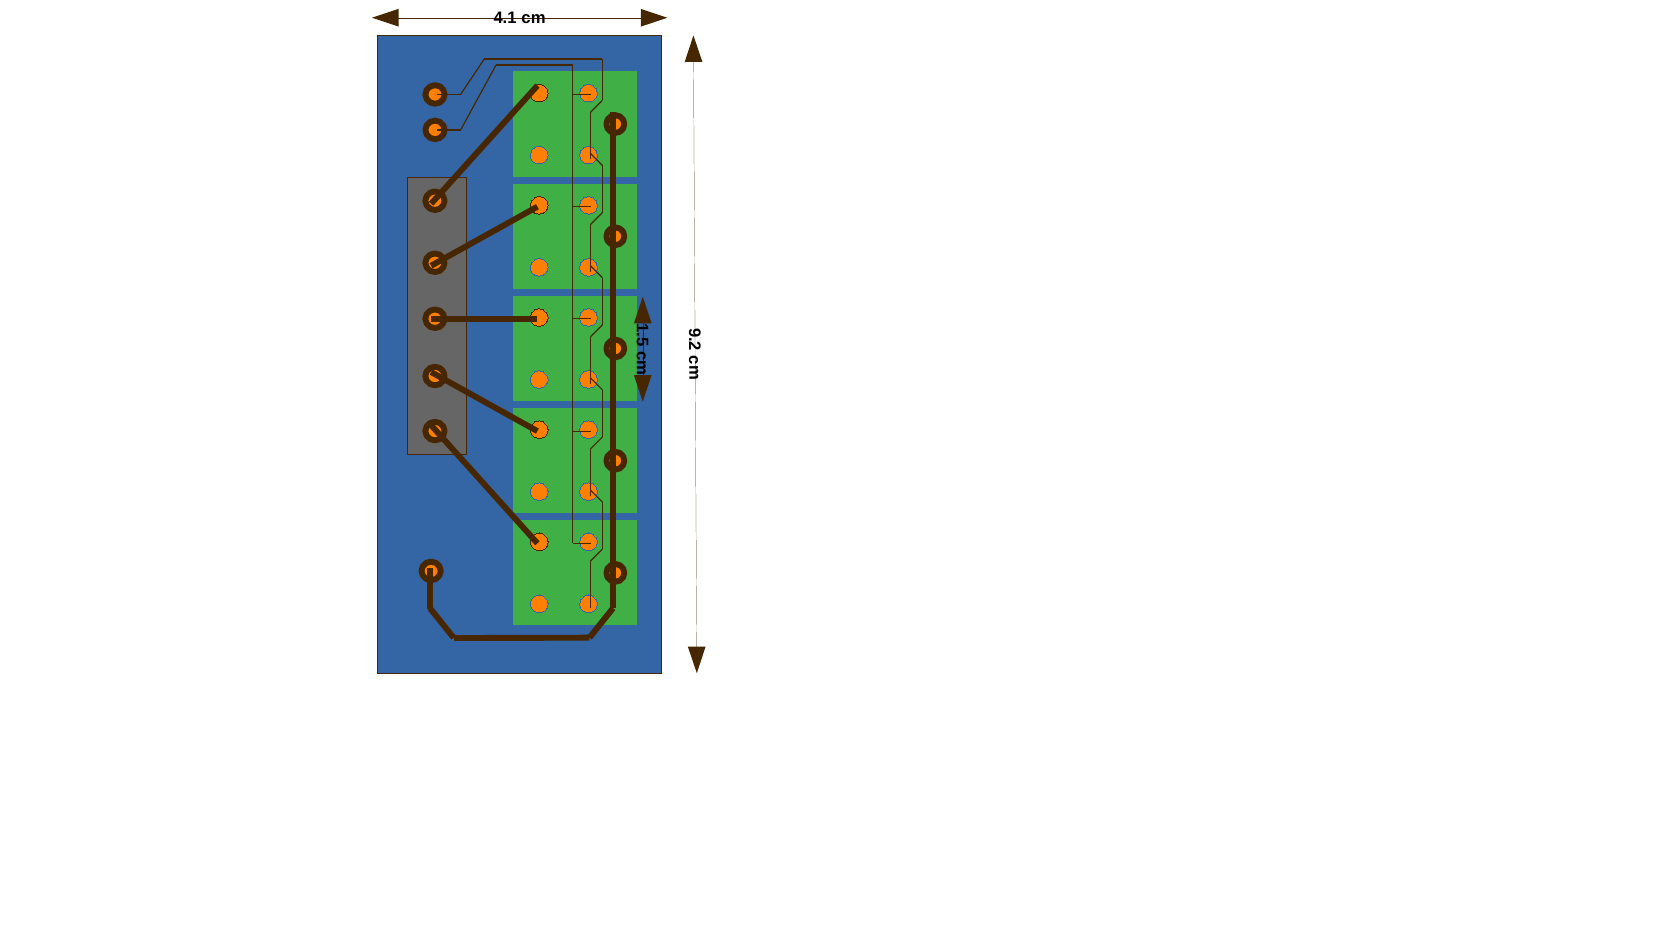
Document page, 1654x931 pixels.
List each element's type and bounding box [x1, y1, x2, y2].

text_box [377, 35, 662, 674]
